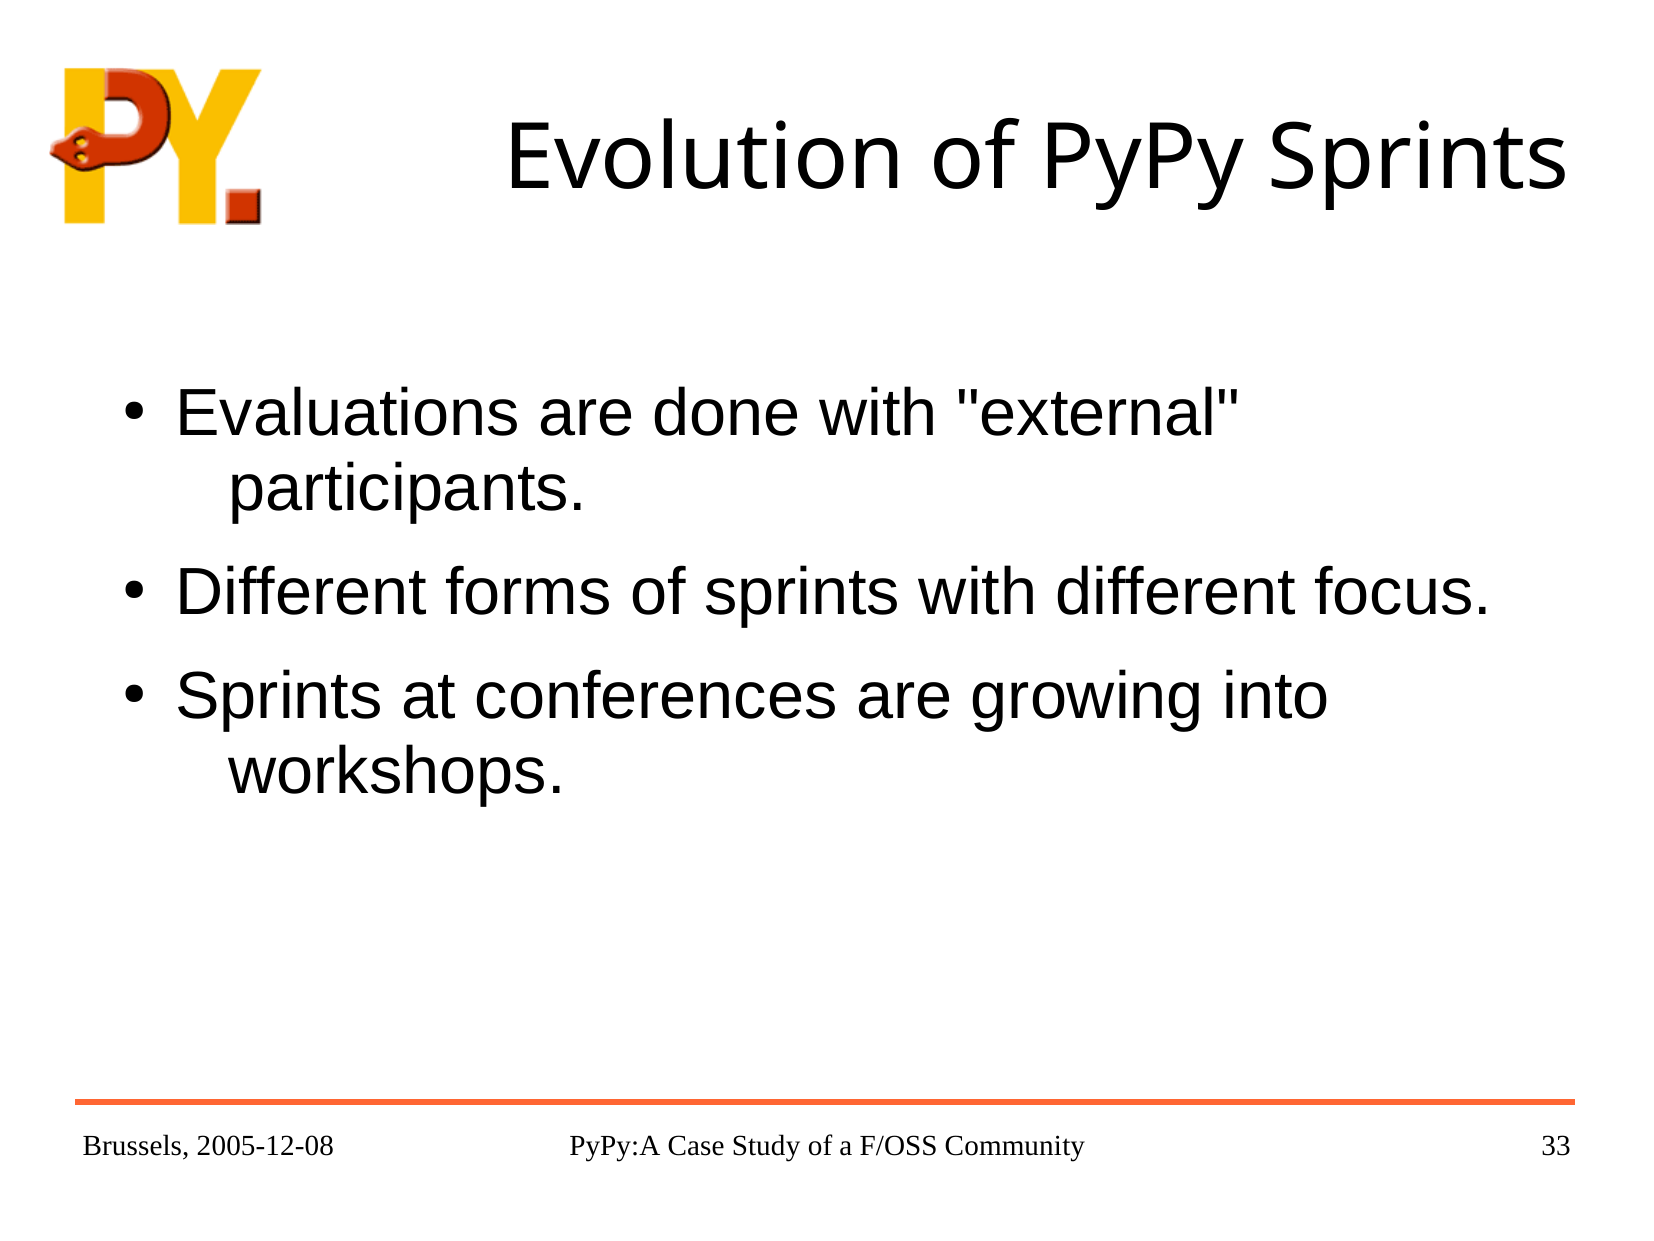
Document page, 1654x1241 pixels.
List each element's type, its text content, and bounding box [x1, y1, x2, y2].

title Evolution of PyPy Sprints [337, 49, 1571, 257]
list Evaluations are done with "external" participants. Different forms of sprints with different focus. Sprints at conferences are growing into workshops. [86, 375, 1576, 910]
picture [49, 67, 263, 225]
